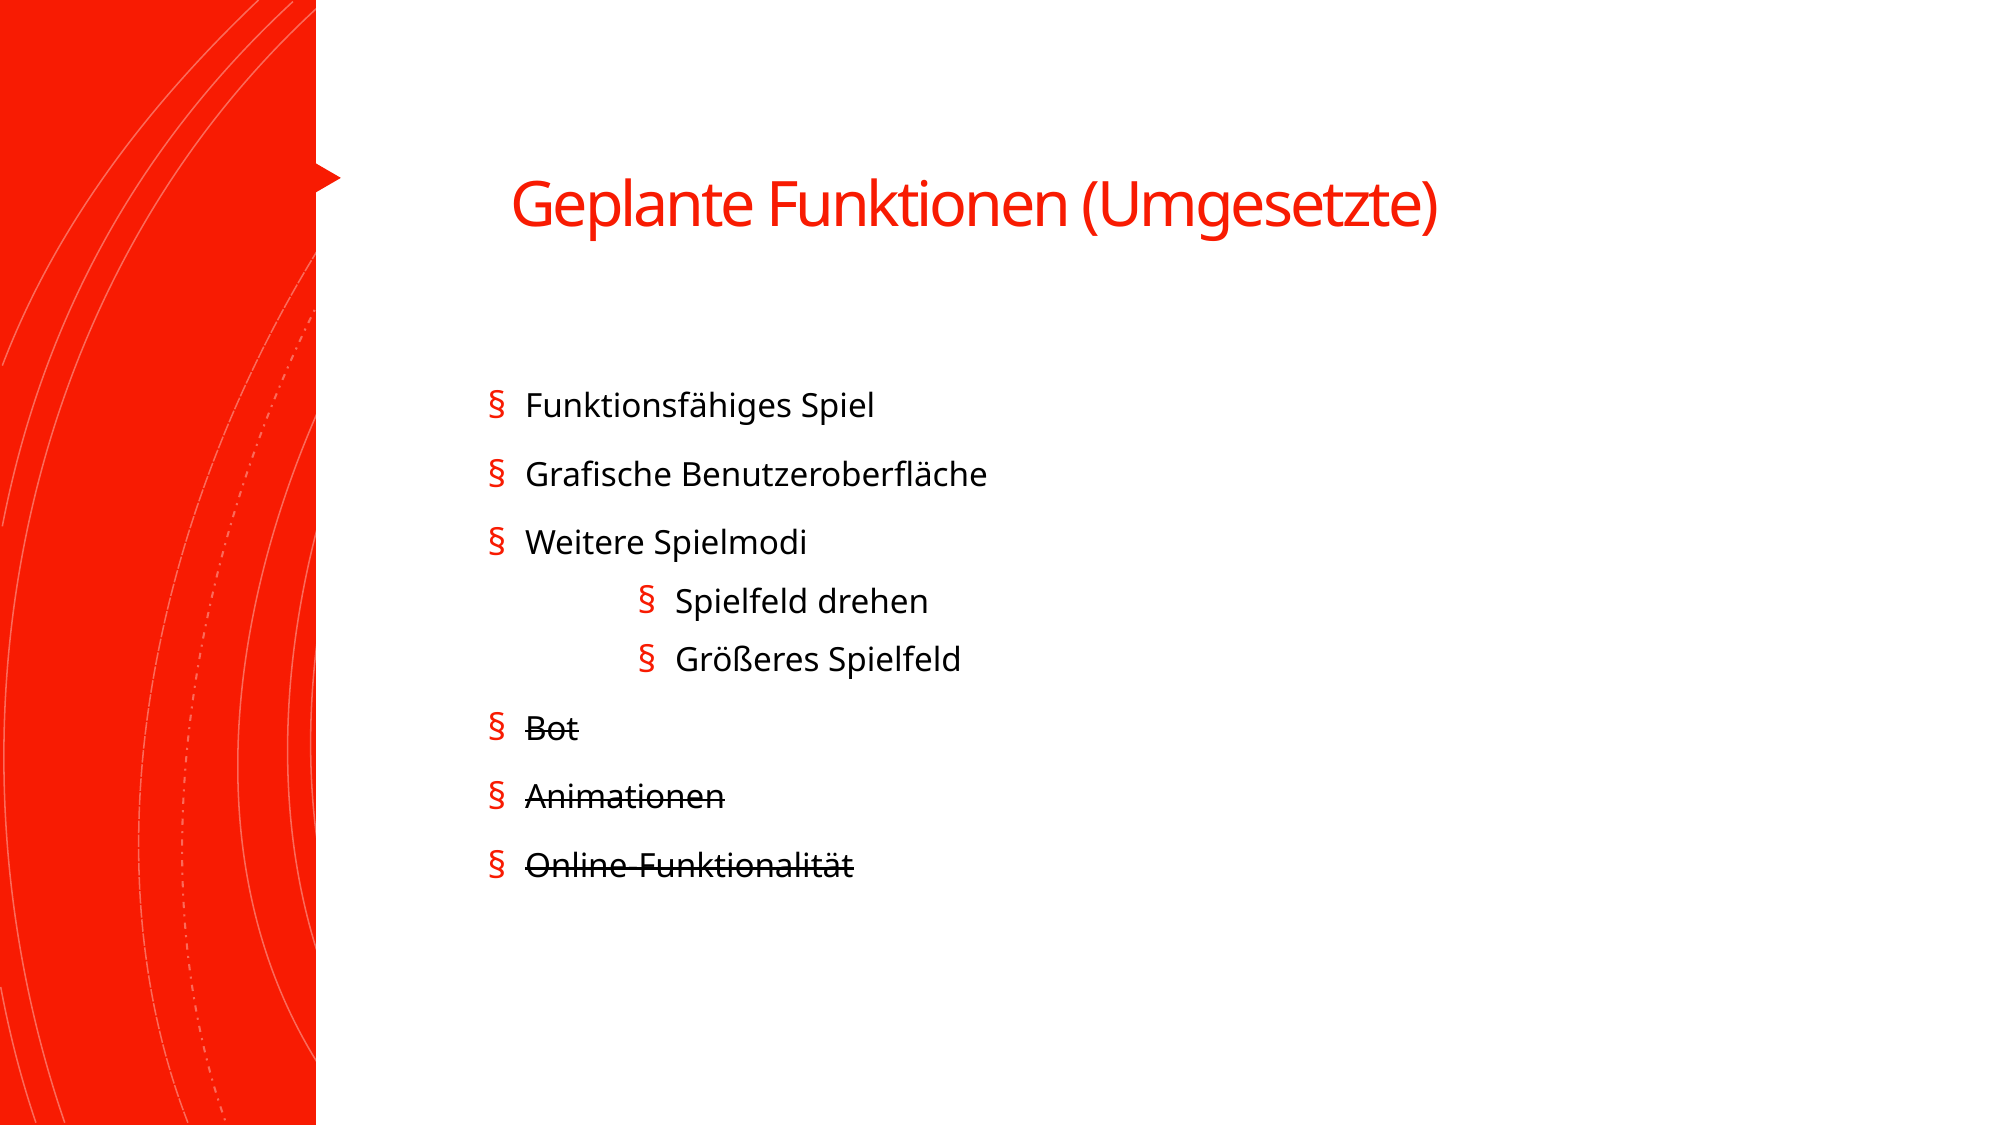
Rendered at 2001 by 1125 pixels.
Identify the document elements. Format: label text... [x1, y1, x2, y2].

text_box [0, 0, 2000, 1125]
list Funktionsfähiges Spiel Grafische Benutzeroberfläche Weitere Spielmodi Spielfeld drehen Größeres Spielfeld Bot Animationen Online-Funktionalität [472, 368, 1478, 993]
title Geplante Funktionen (Umgesetzte) [472, 138, 1495, 340]
